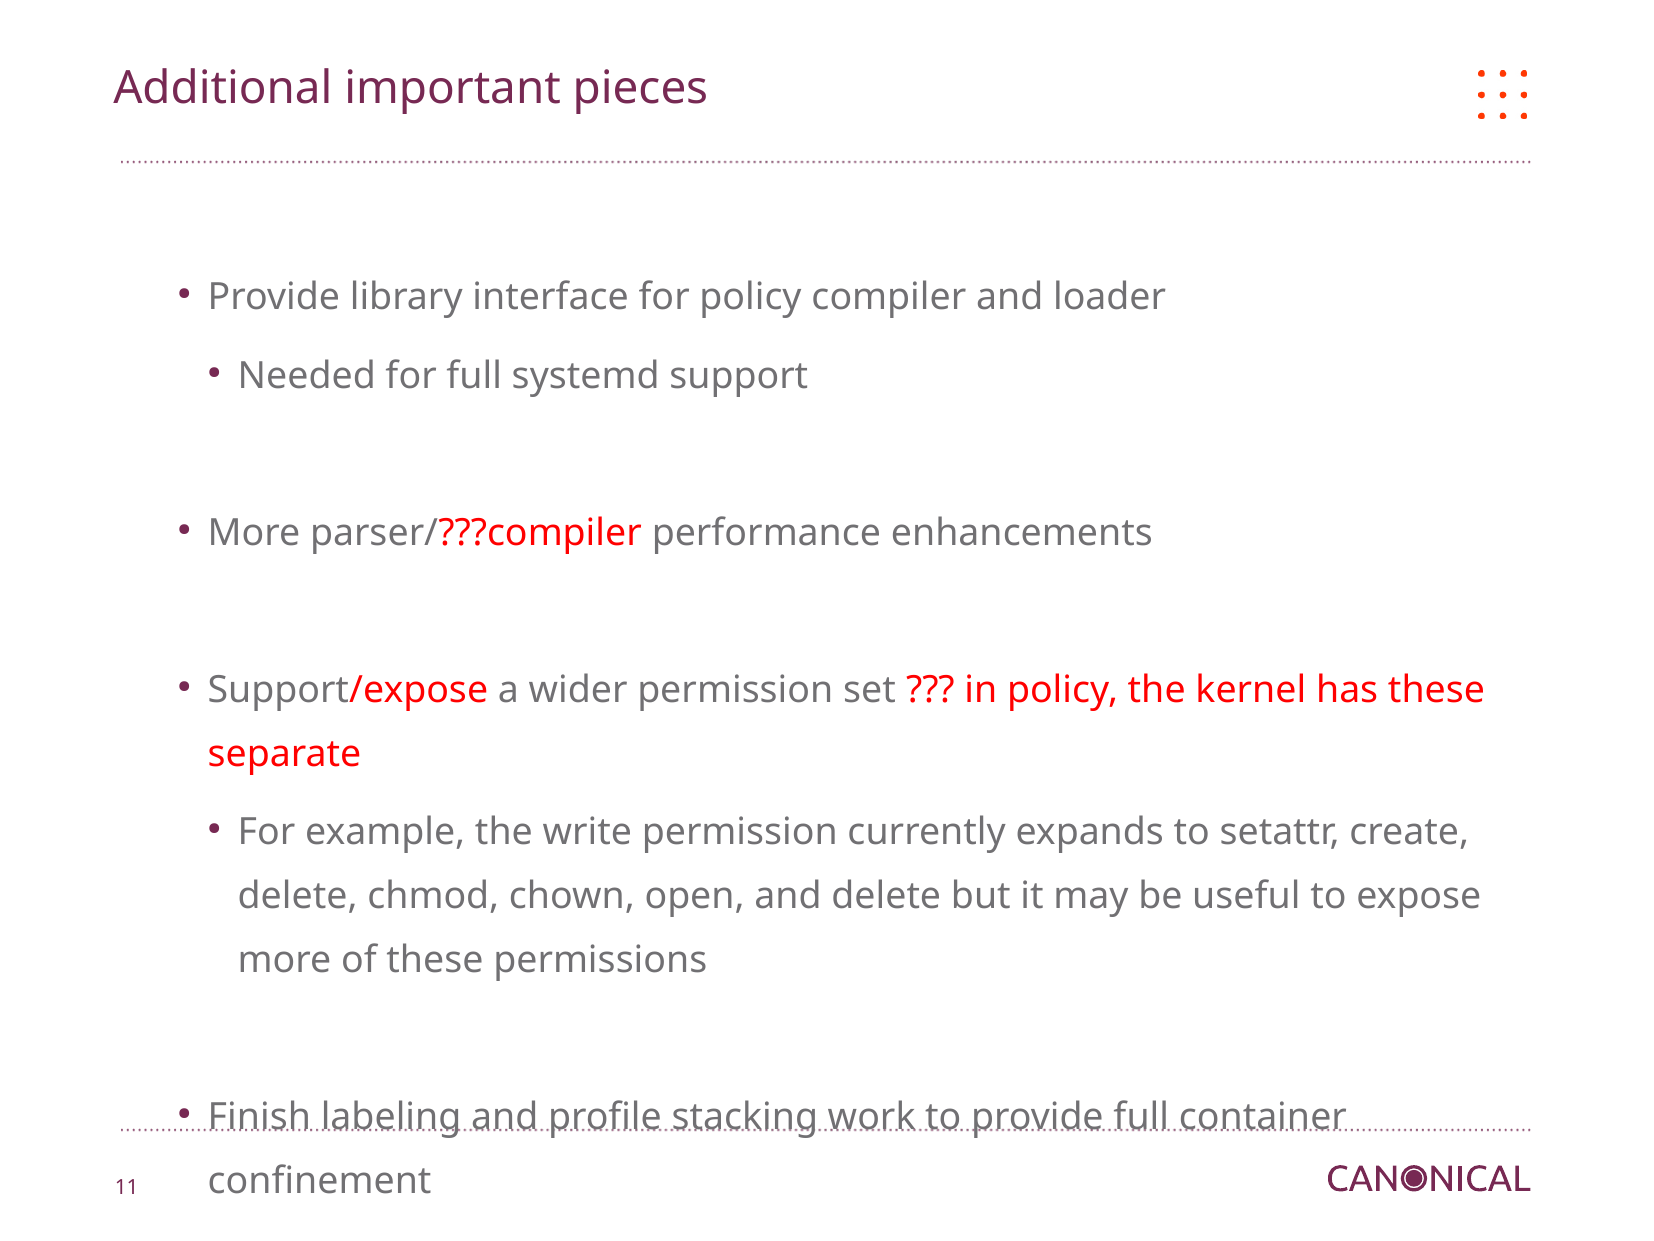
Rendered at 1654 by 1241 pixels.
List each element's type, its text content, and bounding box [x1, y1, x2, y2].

picture [111, 159, 1533, 166]
picture [1478, 70, 1527, 119]
picture [554, 1127, 812, 1134]
picture [814, 1127, 974, 1134]
picture [977, 1127, 1533, 1134]
title Additional important pieces [113, 59, 1382, 112]
picture [111, 1127, 455, 1134]
list Provide library interface for policy compiler and loader Needed for full systemd support More parser/???compiler performance enhancements Support/expose a wider permission set ??? in policy, the kernel has these separate For example, the write permission currently expands to setattr, create, delete, chmod, chown, open, and delete but it may be useful to expose more of these permissions Finish labeling and profile stacking work to provide full container confinement [147, 256, 1506, 1052]
picture [457, 1127, 551, 1134]
